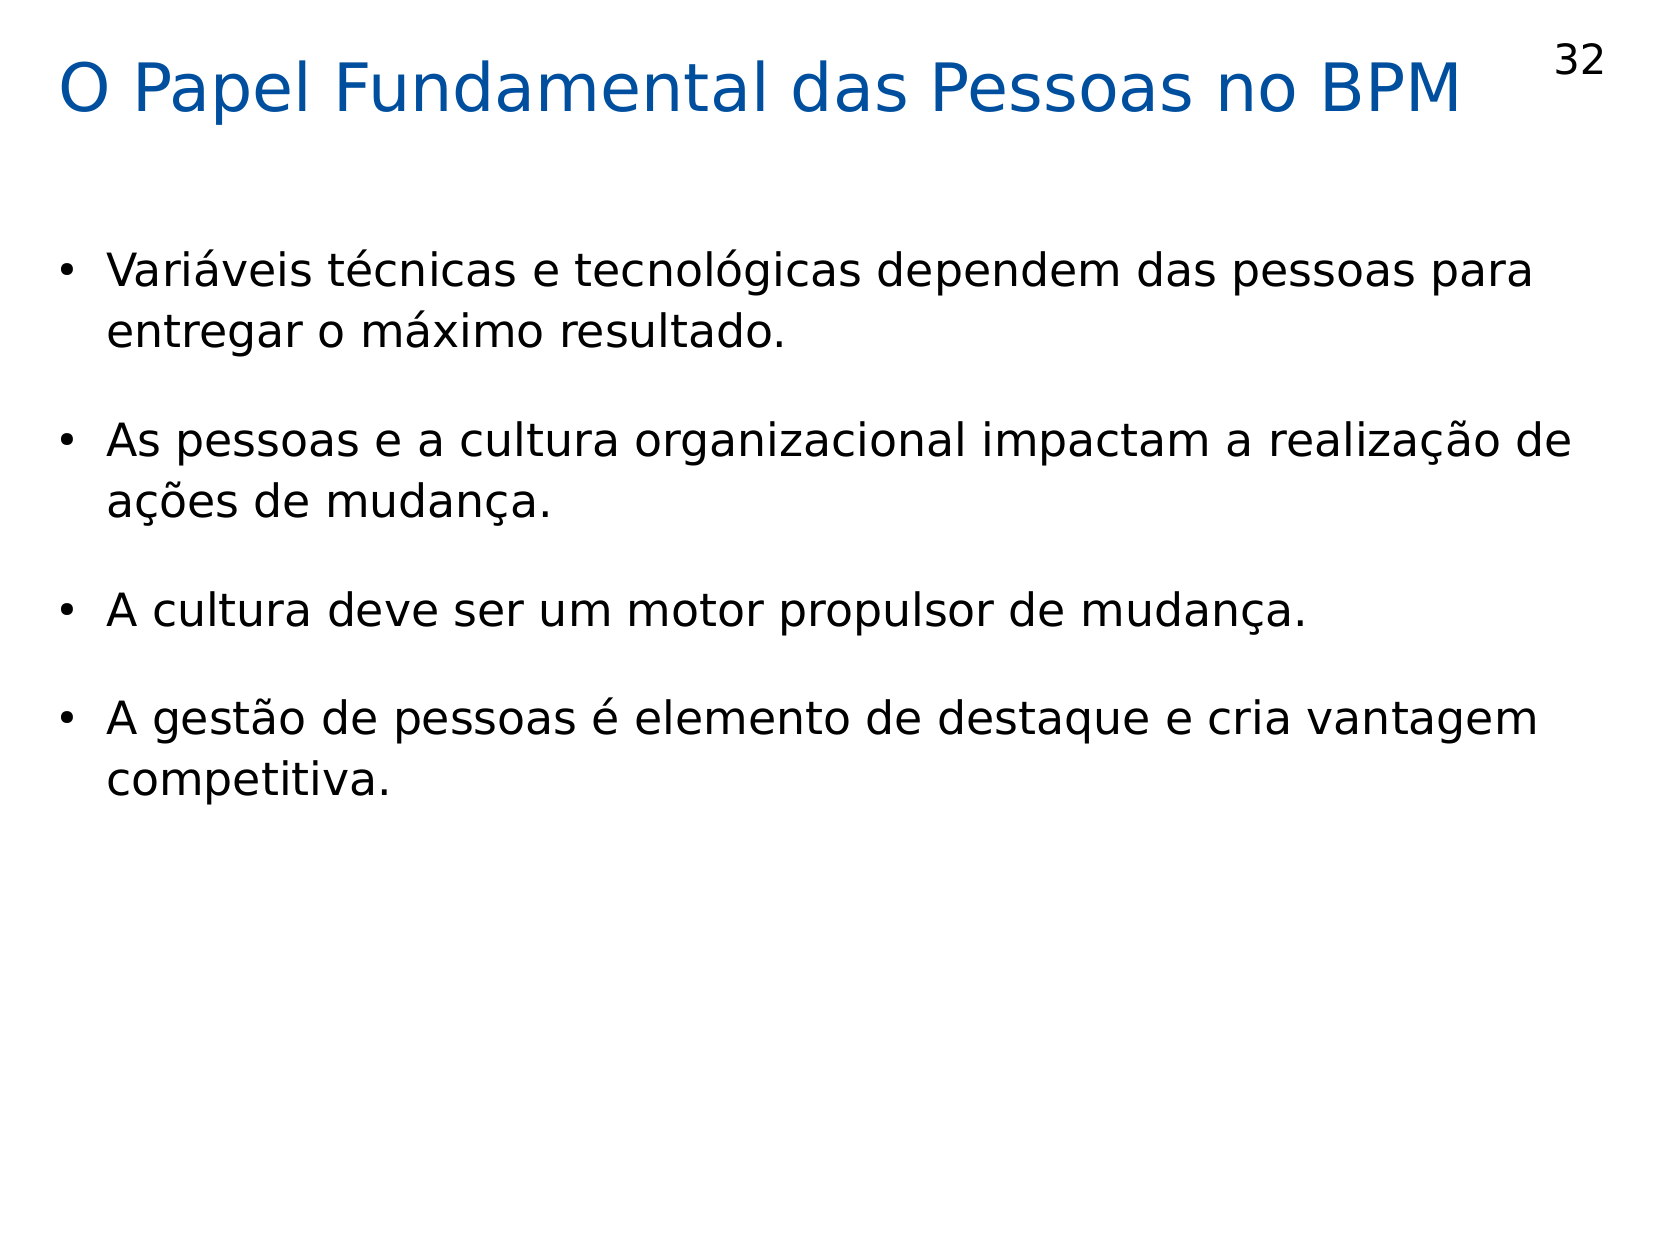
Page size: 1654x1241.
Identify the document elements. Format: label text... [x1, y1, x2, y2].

list Variáveis técnicas e tecnológicas dependem das pessoas para entregar o máximo resultado. As pessoas e a cultura organizacional impactam a realização de ações de mudança. A cultura deve ser um motor propulsor de mudança. A gestão de pessoas é elemento de destaque e cria vantagem competitiva. [59, 236, 1595, 1211]
title O Papel Fundamental das Pessoas no BPM [59, 29, 1506, 148]
